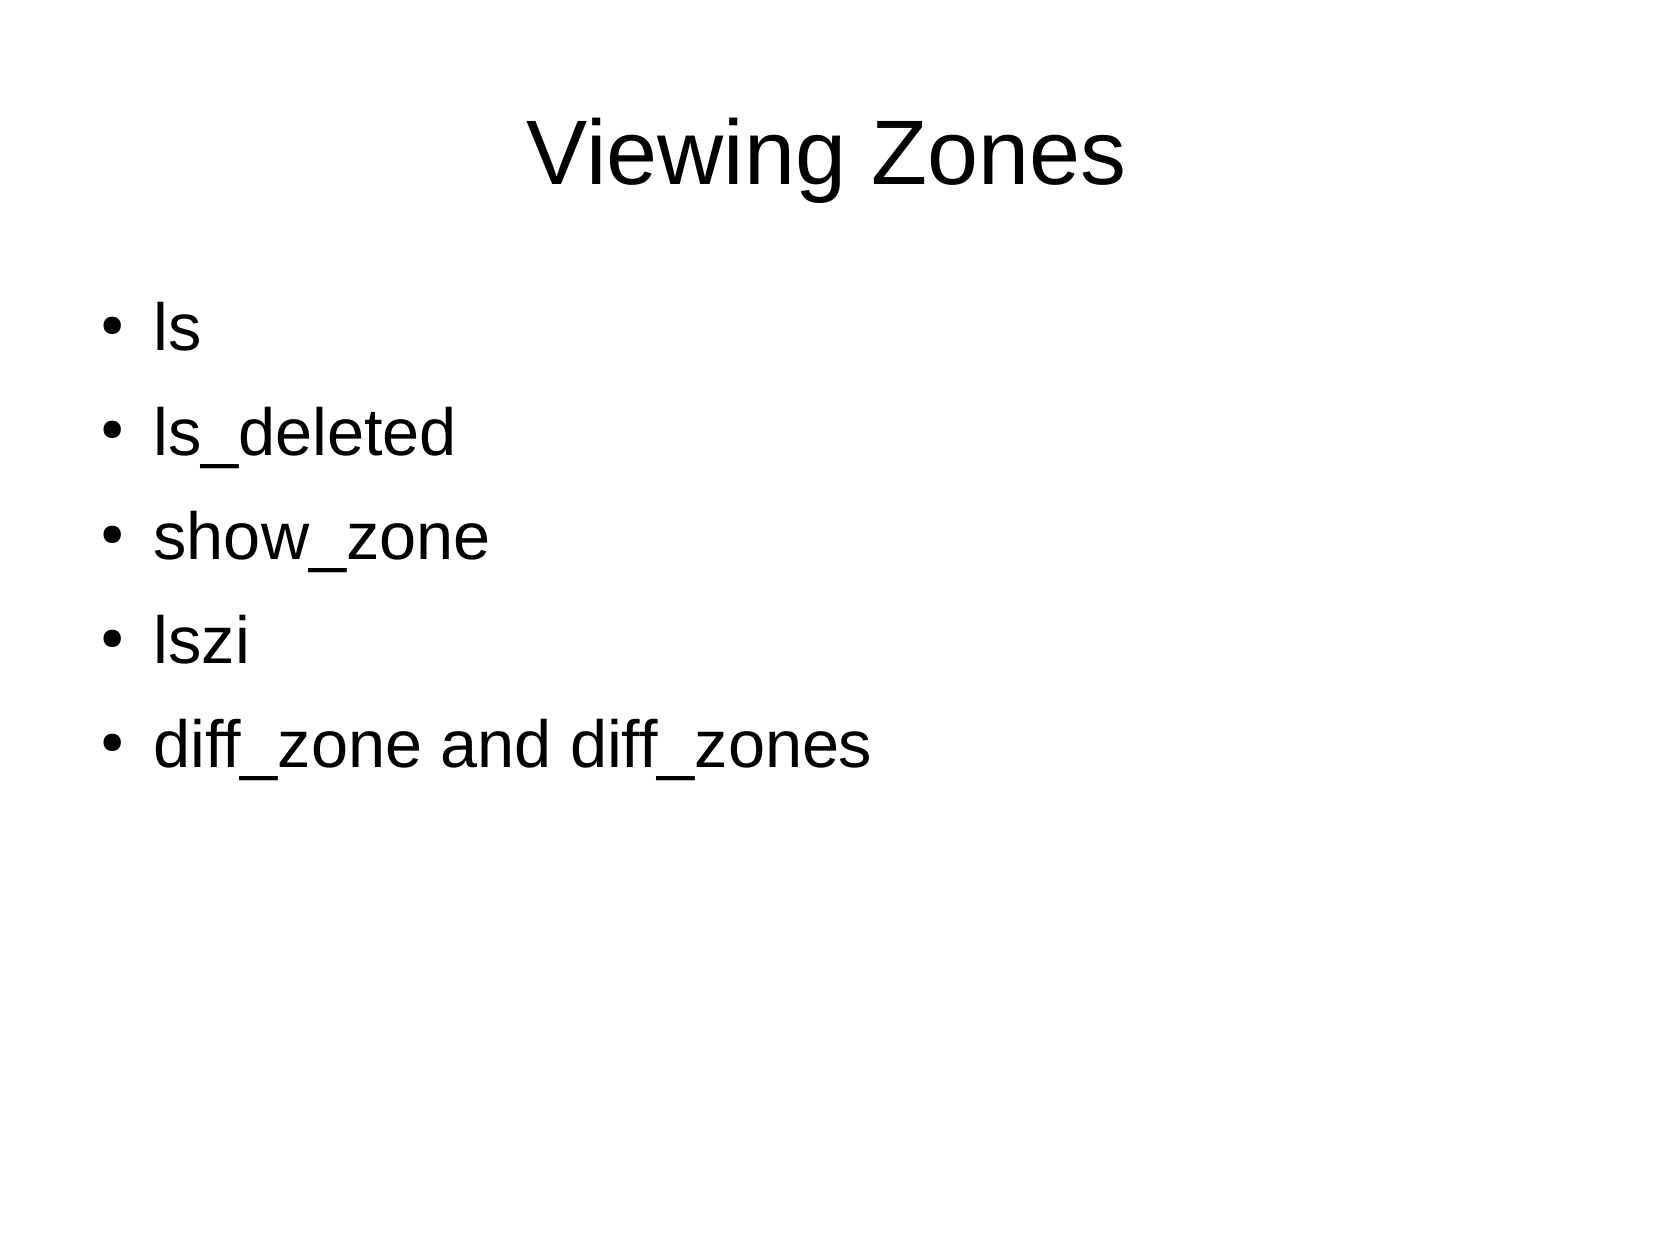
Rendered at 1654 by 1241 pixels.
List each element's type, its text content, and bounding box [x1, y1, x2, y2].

title Viewing Zones [82, 49, 1571, 257]
list ls ls_deleted show_zone lszi diff_zone and diff_zones [82, 290, 1538, 1010]
